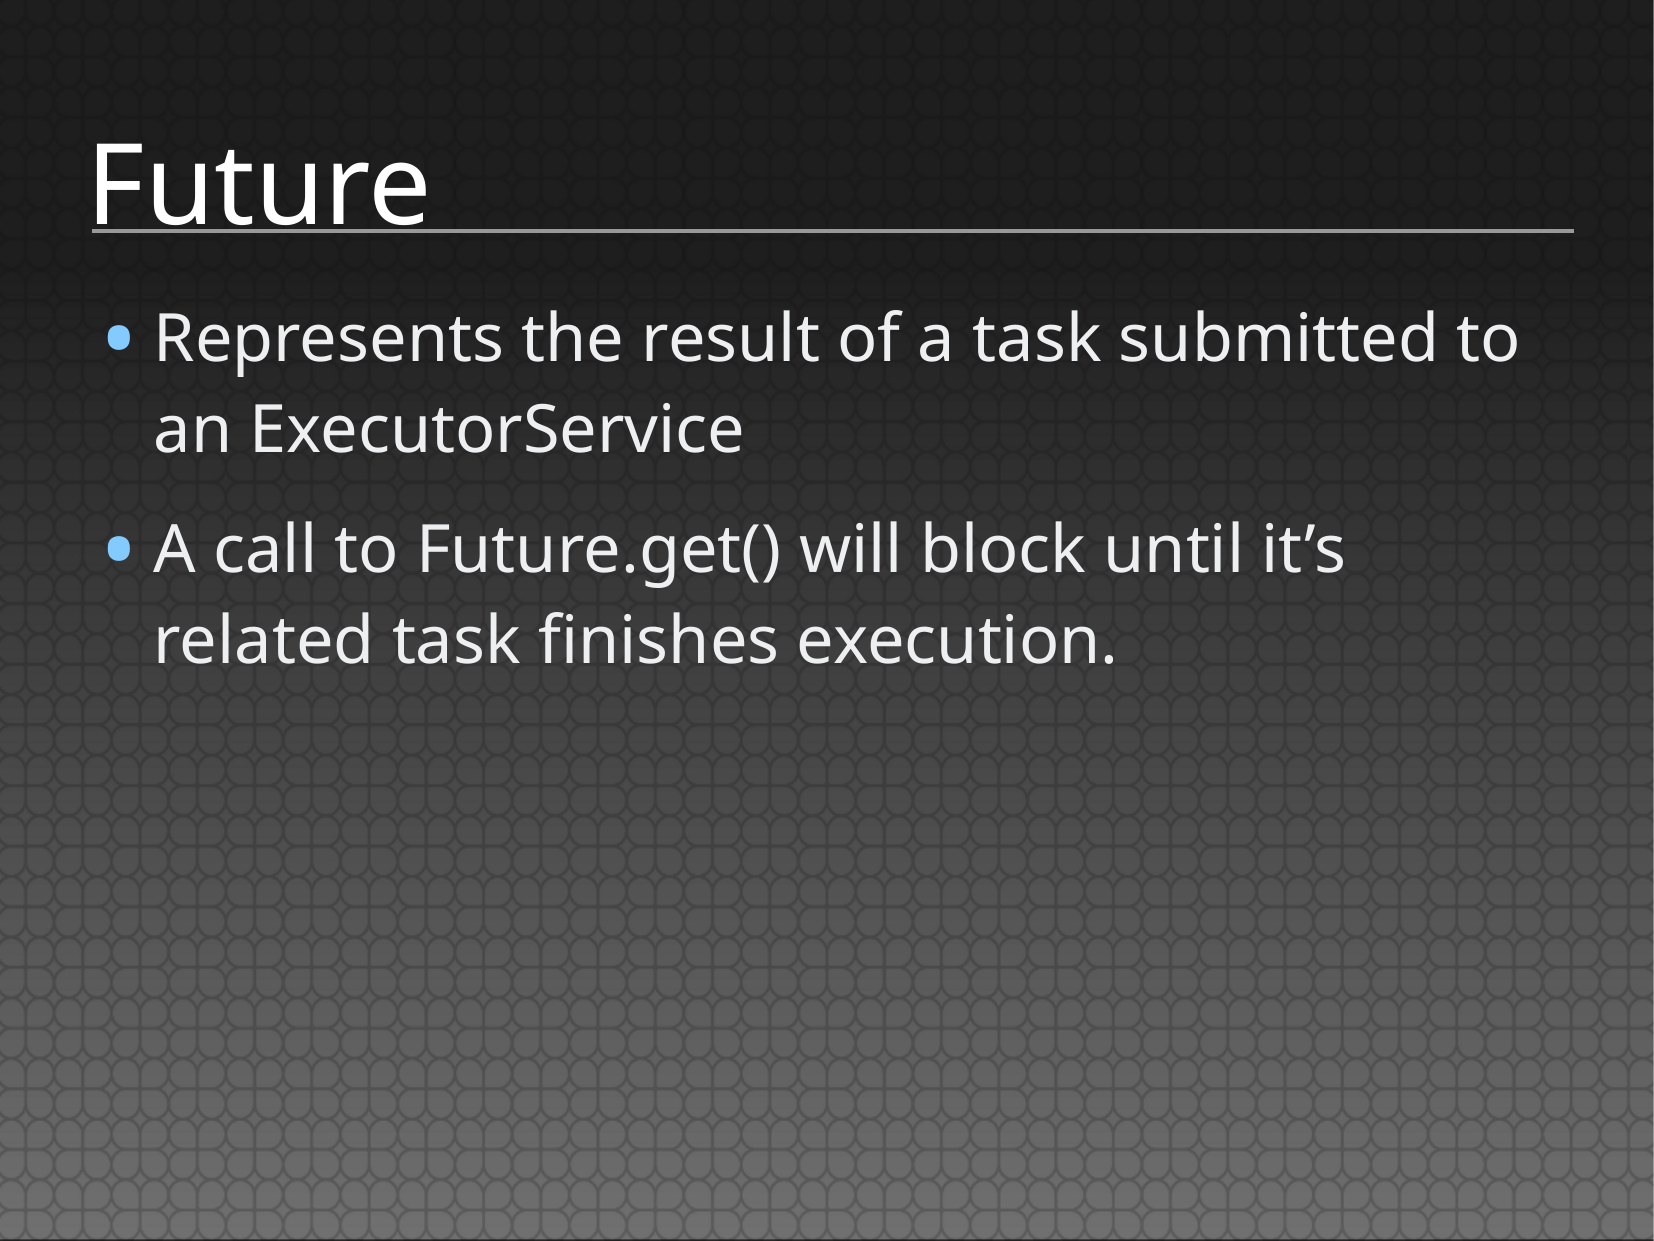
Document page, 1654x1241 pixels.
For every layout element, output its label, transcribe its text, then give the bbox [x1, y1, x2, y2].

picture [0, 0, 1654, 1241]
title Future [86, 84, 1576, 277]
list Represents the result of a task submitted to an ExecutorService A call to Future.get() will block until it’s related task finishes execution. [82, 290, 1571, 1094]
